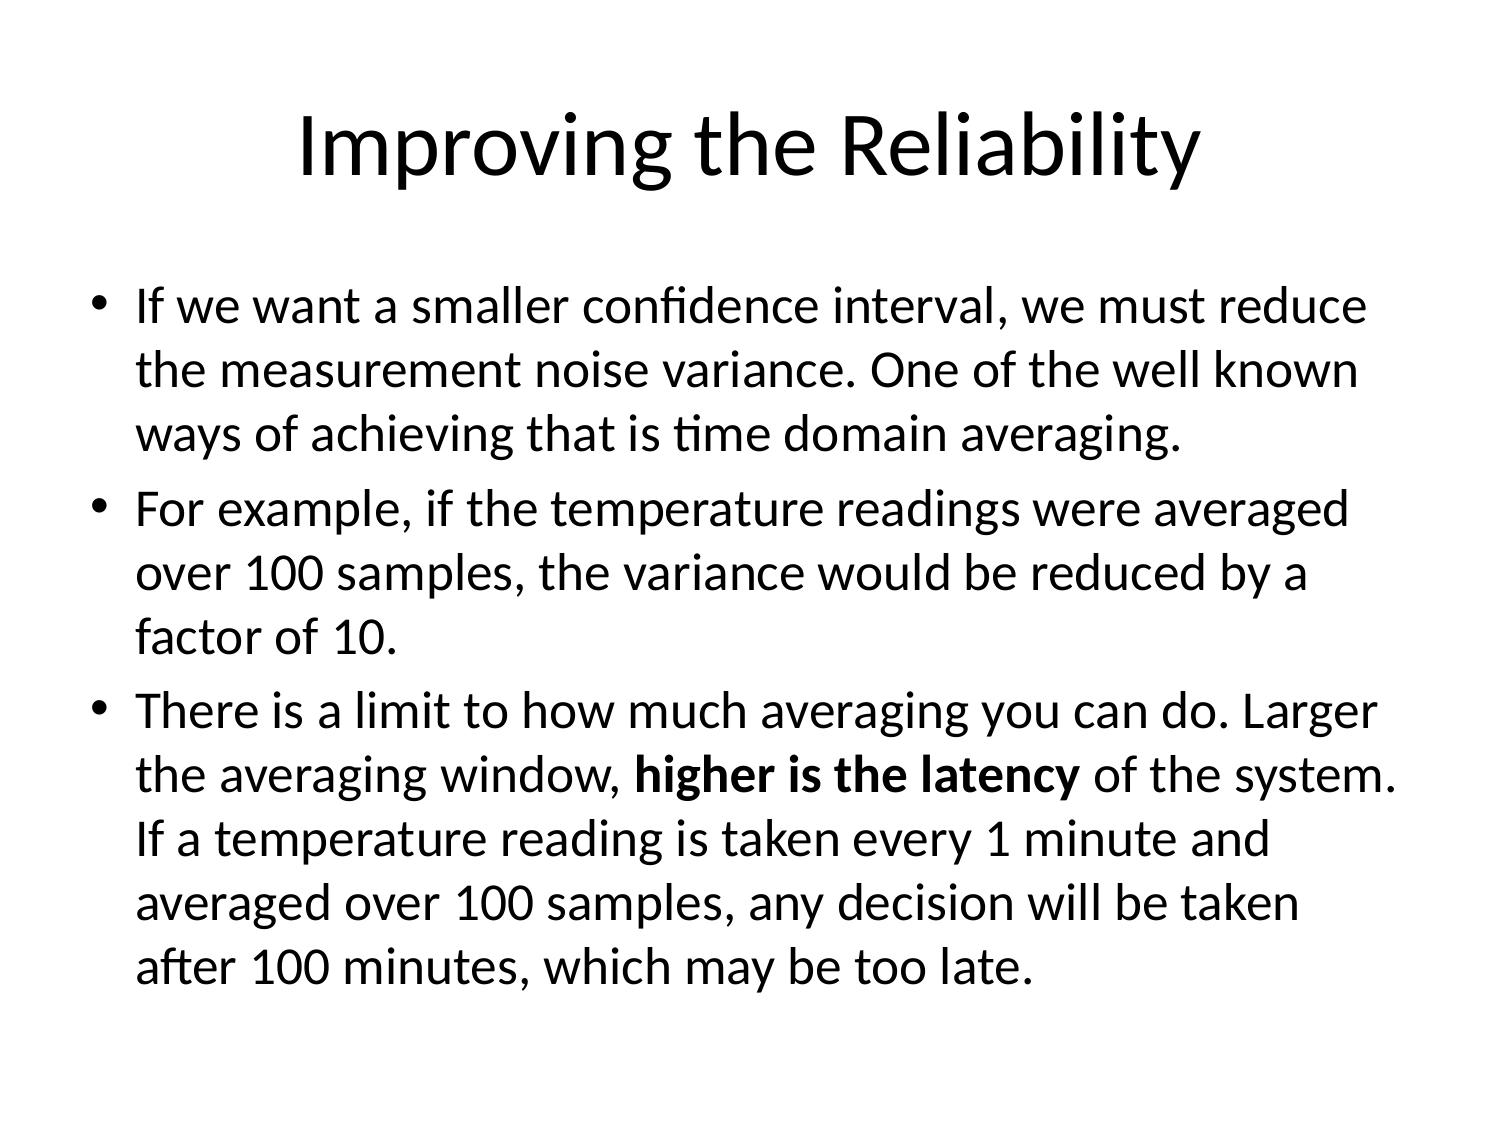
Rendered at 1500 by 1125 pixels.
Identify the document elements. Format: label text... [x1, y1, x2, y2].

title Improving the Reliability [75, 45, 1425, 233]
list If we want a smaller confidence interval, we must reduce the measurement noise variance. One of the well known ways of achieving that is time domain averaging. For example, if the temperature readings were averaged over 100 samples, the variance would be reduced by a factor of 10. There is a limit to how much averaging you can do. Larger the averaging window, higher is the latency of the system. If a temperature reading is taken every 1 minute and averaged over 100 samples, any decision will be taken after 100 minutes, which may be too late. [75, 262, 1425, 1005]
